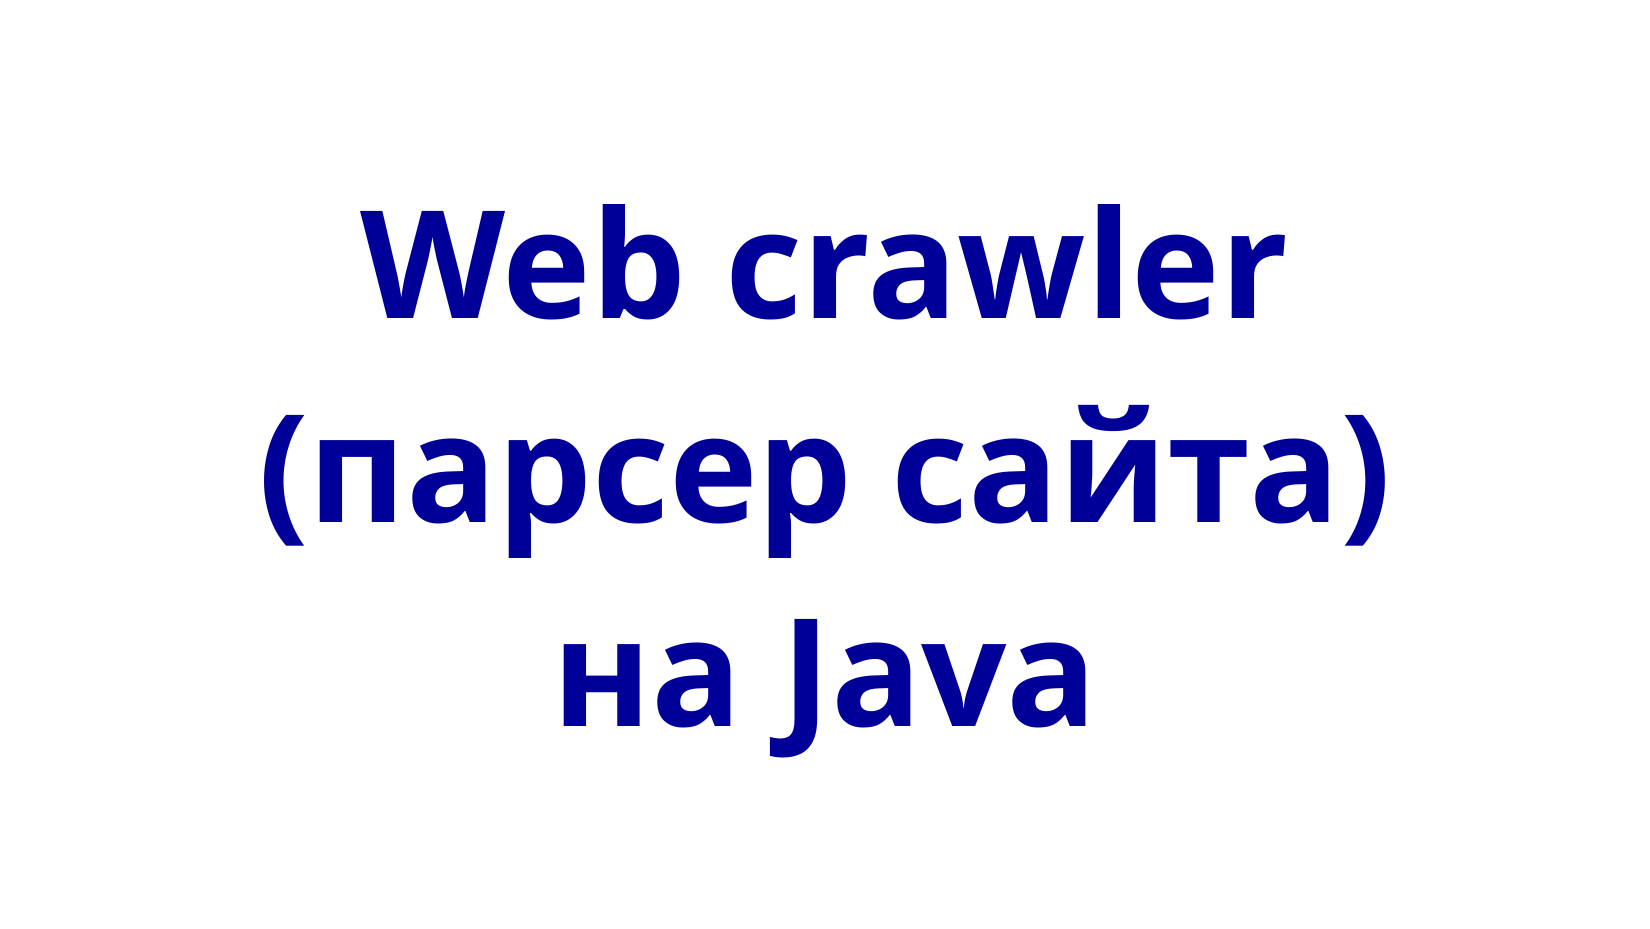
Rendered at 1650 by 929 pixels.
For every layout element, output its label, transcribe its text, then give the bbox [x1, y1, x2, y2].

subtitle Web crawler (парсер сайта) на Java [0, 0, 1650, 929]
